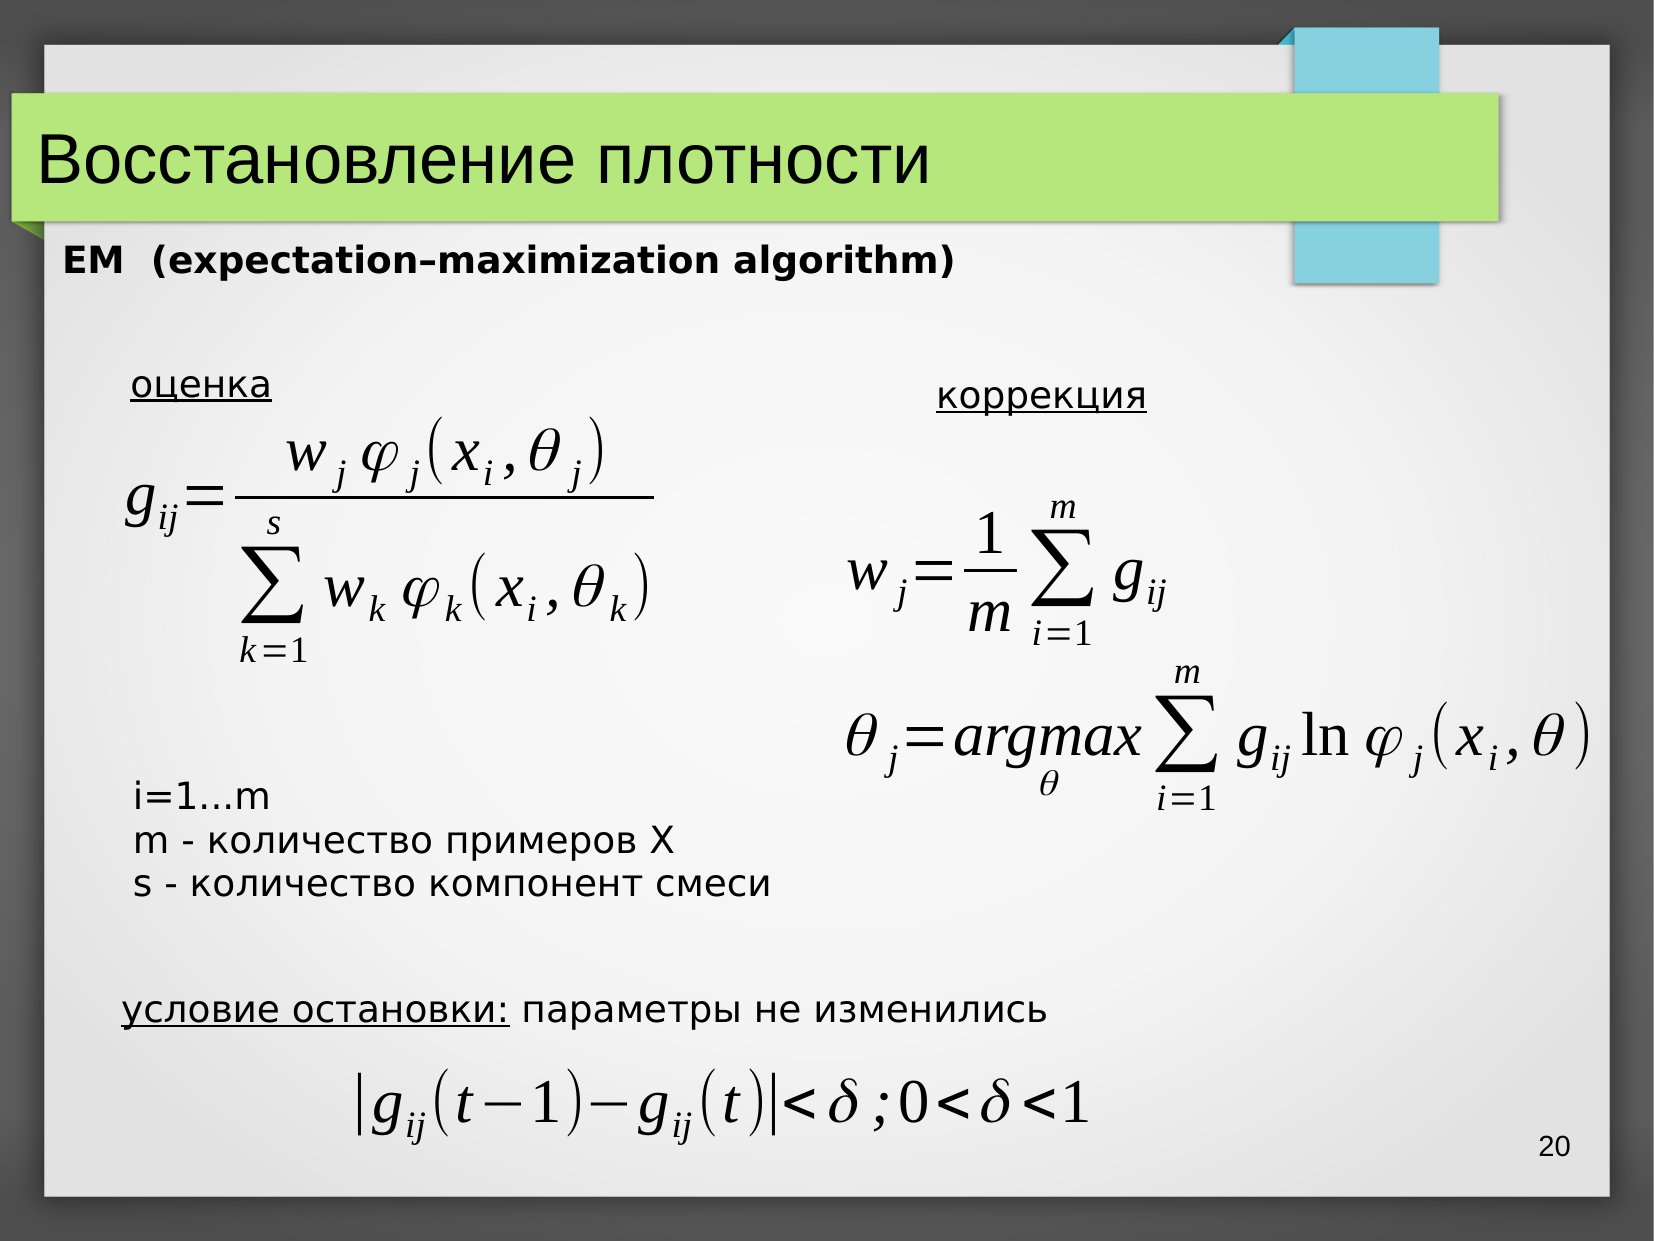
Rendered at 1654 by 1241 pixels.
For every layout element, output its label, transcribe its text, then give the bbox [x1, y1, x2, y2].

picture [0, 0, 1654, 1241]
text_box EM (expectation–maximization algorithm) [47, 231, 1182, 308]
chart [115, 413, 664, 671]
text_box коррекция [921, 366, 1276, 426]
text_box i=1...m m - количество примеров X s - количество компонент смеси [118, 767, 827, 914]
chart [342, 1066, 1099, 1146]
text_box условие остановки: параметры не изменились [106, 980, 1075, 1052]
text_box оценка [115, 355, 329, 414]
chart [833, 484, 1600, 818]
title Восстановление плотности [35, 118, 1489, 200]
